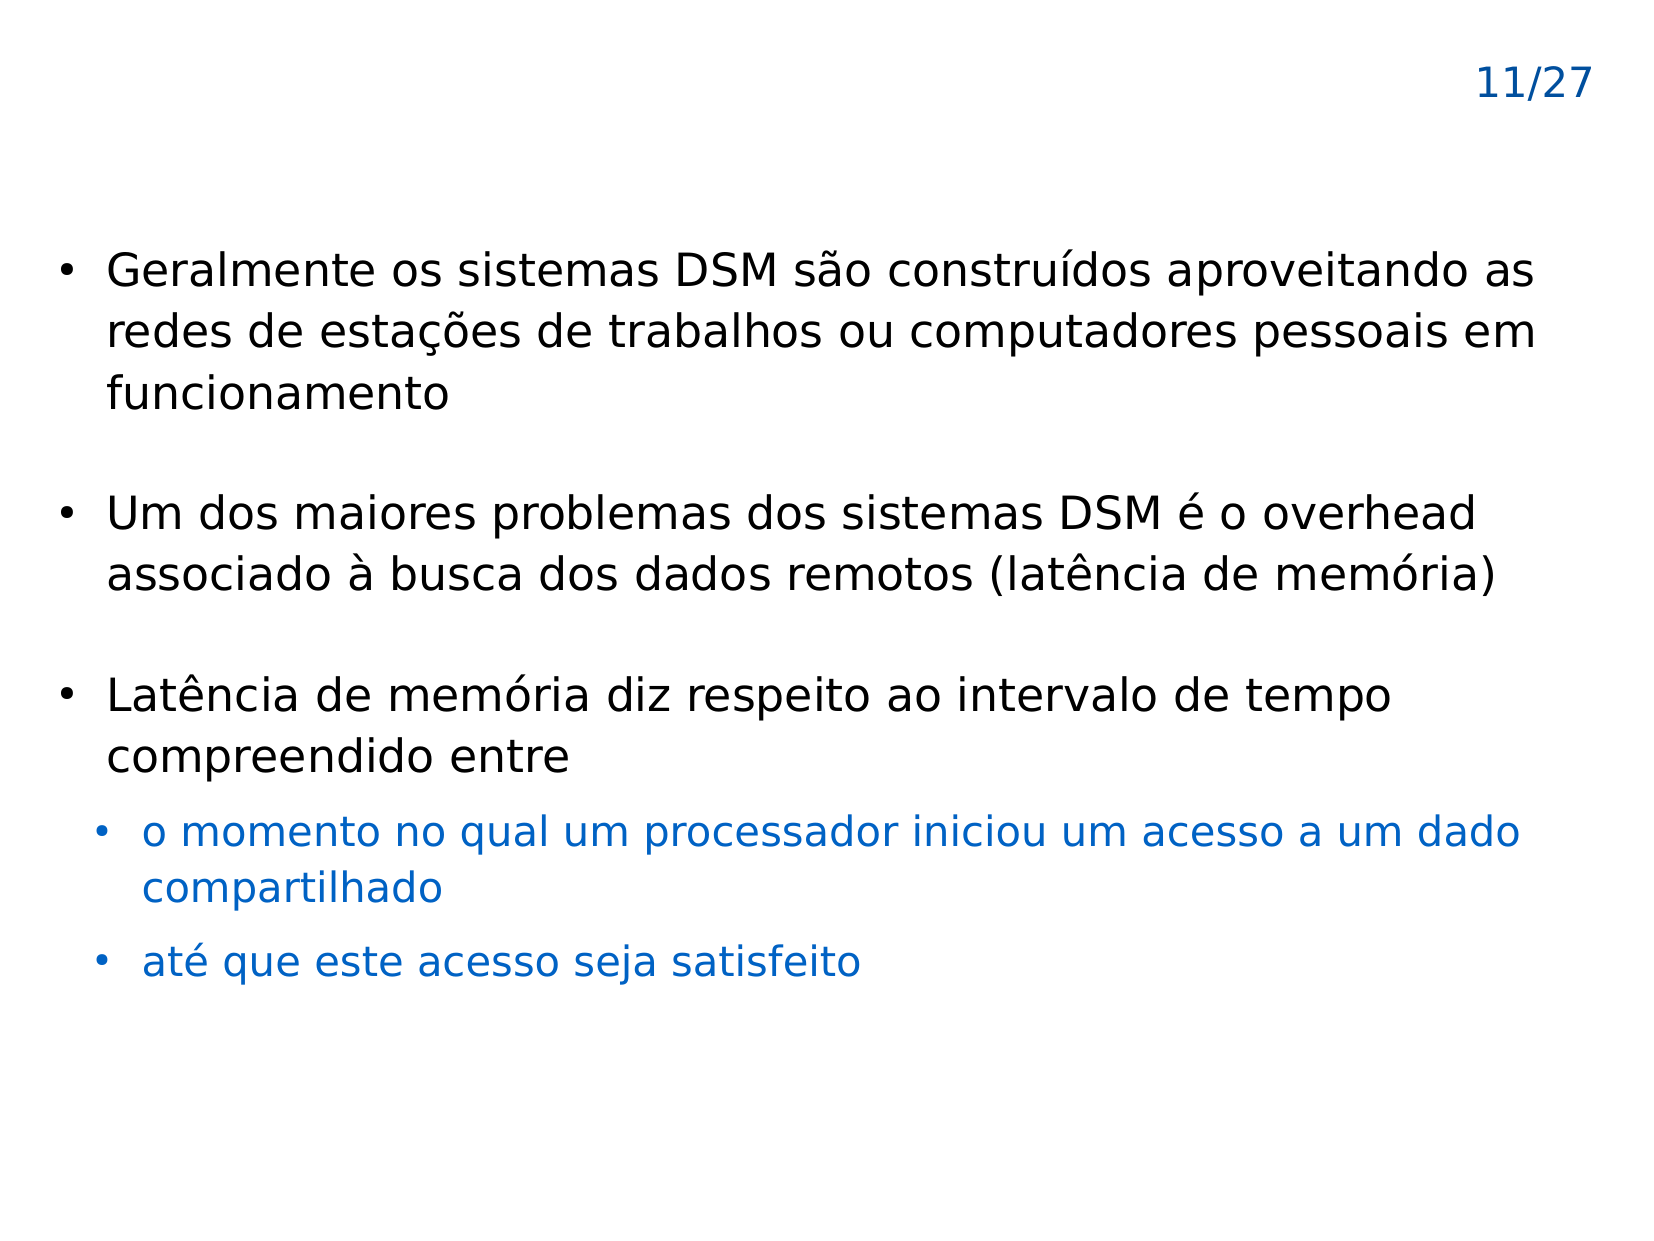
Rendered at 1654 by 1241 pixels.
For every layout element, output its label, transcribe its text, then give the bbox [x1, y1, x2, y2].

list Geralmente os sistemas DSM são construídos aproveitando as redes de estações de trabalhos ou computadores pessoais em funcionamento Um dos maiores problemas dos sistemas DSM é o overhead associado à busca dos dados remotos (latência de memória) Latência de memória diz respeito ao intervalo de tempo compreendido entre o momento no qual um processador iniciou um acesso a um dado compartilhado até que este acesso seja satisfeito [59, 236, 1595, 1211]
